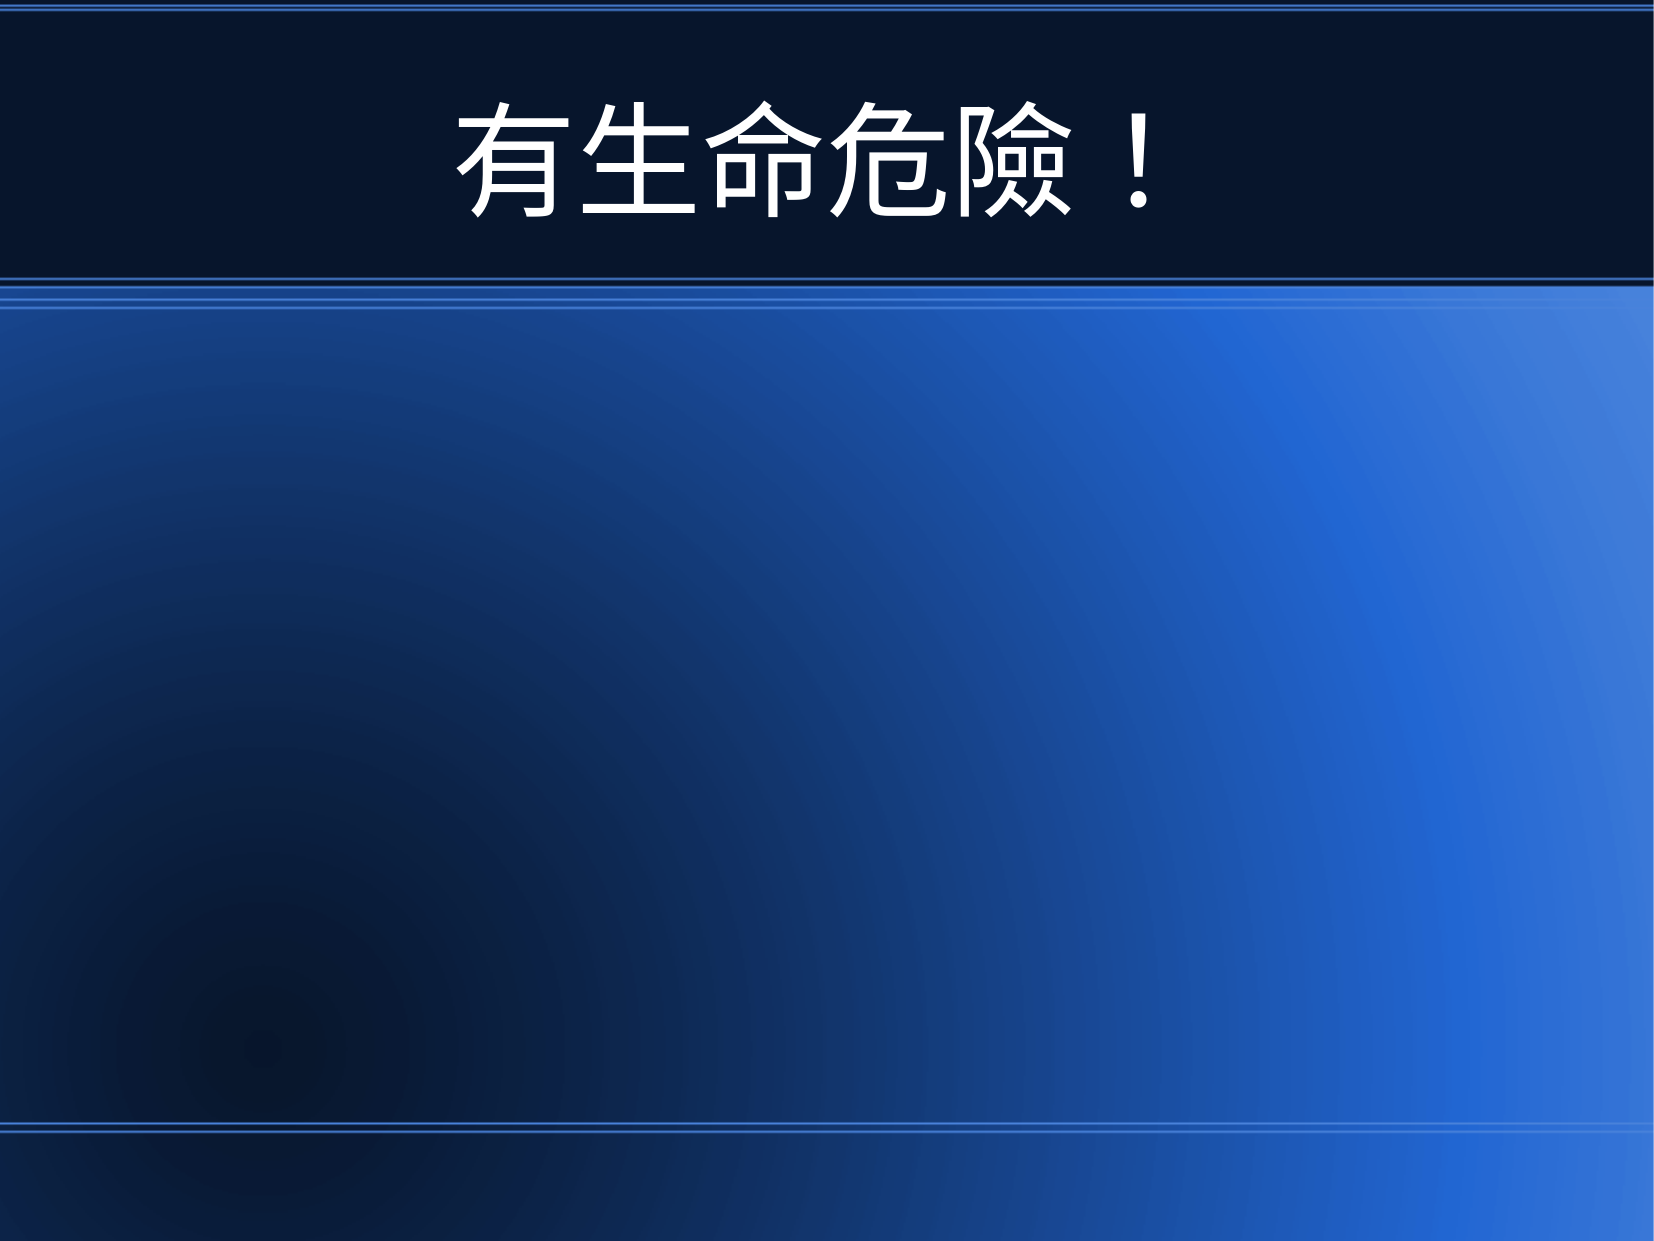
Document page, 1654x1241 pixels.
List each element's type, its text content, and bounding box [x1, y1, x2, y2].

picture [0, 0, 1654, 1241]
title 有生命危險！ [82, 49, 1571, 257]
